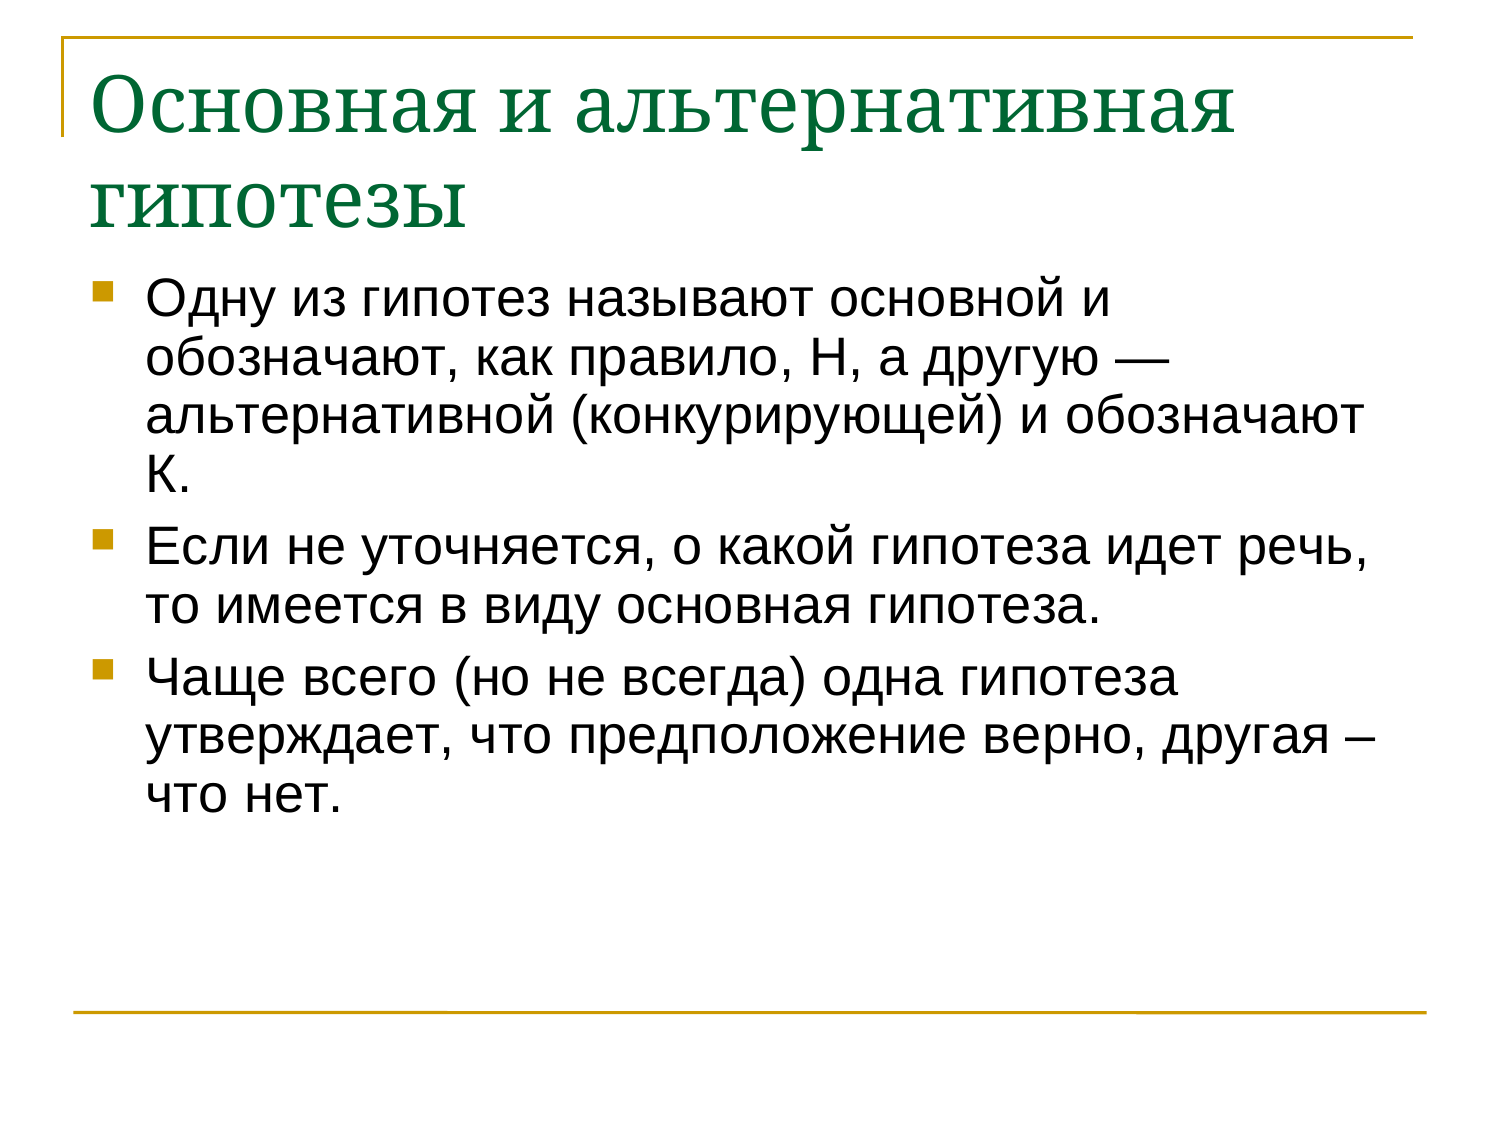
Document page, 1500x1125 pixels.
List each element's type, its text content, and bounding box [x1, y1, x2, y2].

list Одну из гипотез называют основной и обозначают, как правило, Н, а другую — альтернативной (конкурирующей) и обозначают К. Если не уточняется, о какой гипотеза идет речь, то имеется в виду основная гипотеза. Чаще всего (но не всегда) одна гипотеза утверждает, что предположение верно, другая – что нет. [75, 262, 1426, 1006]
title Основная и альтернативная гипотезы [75, 45, 1426, 233]
